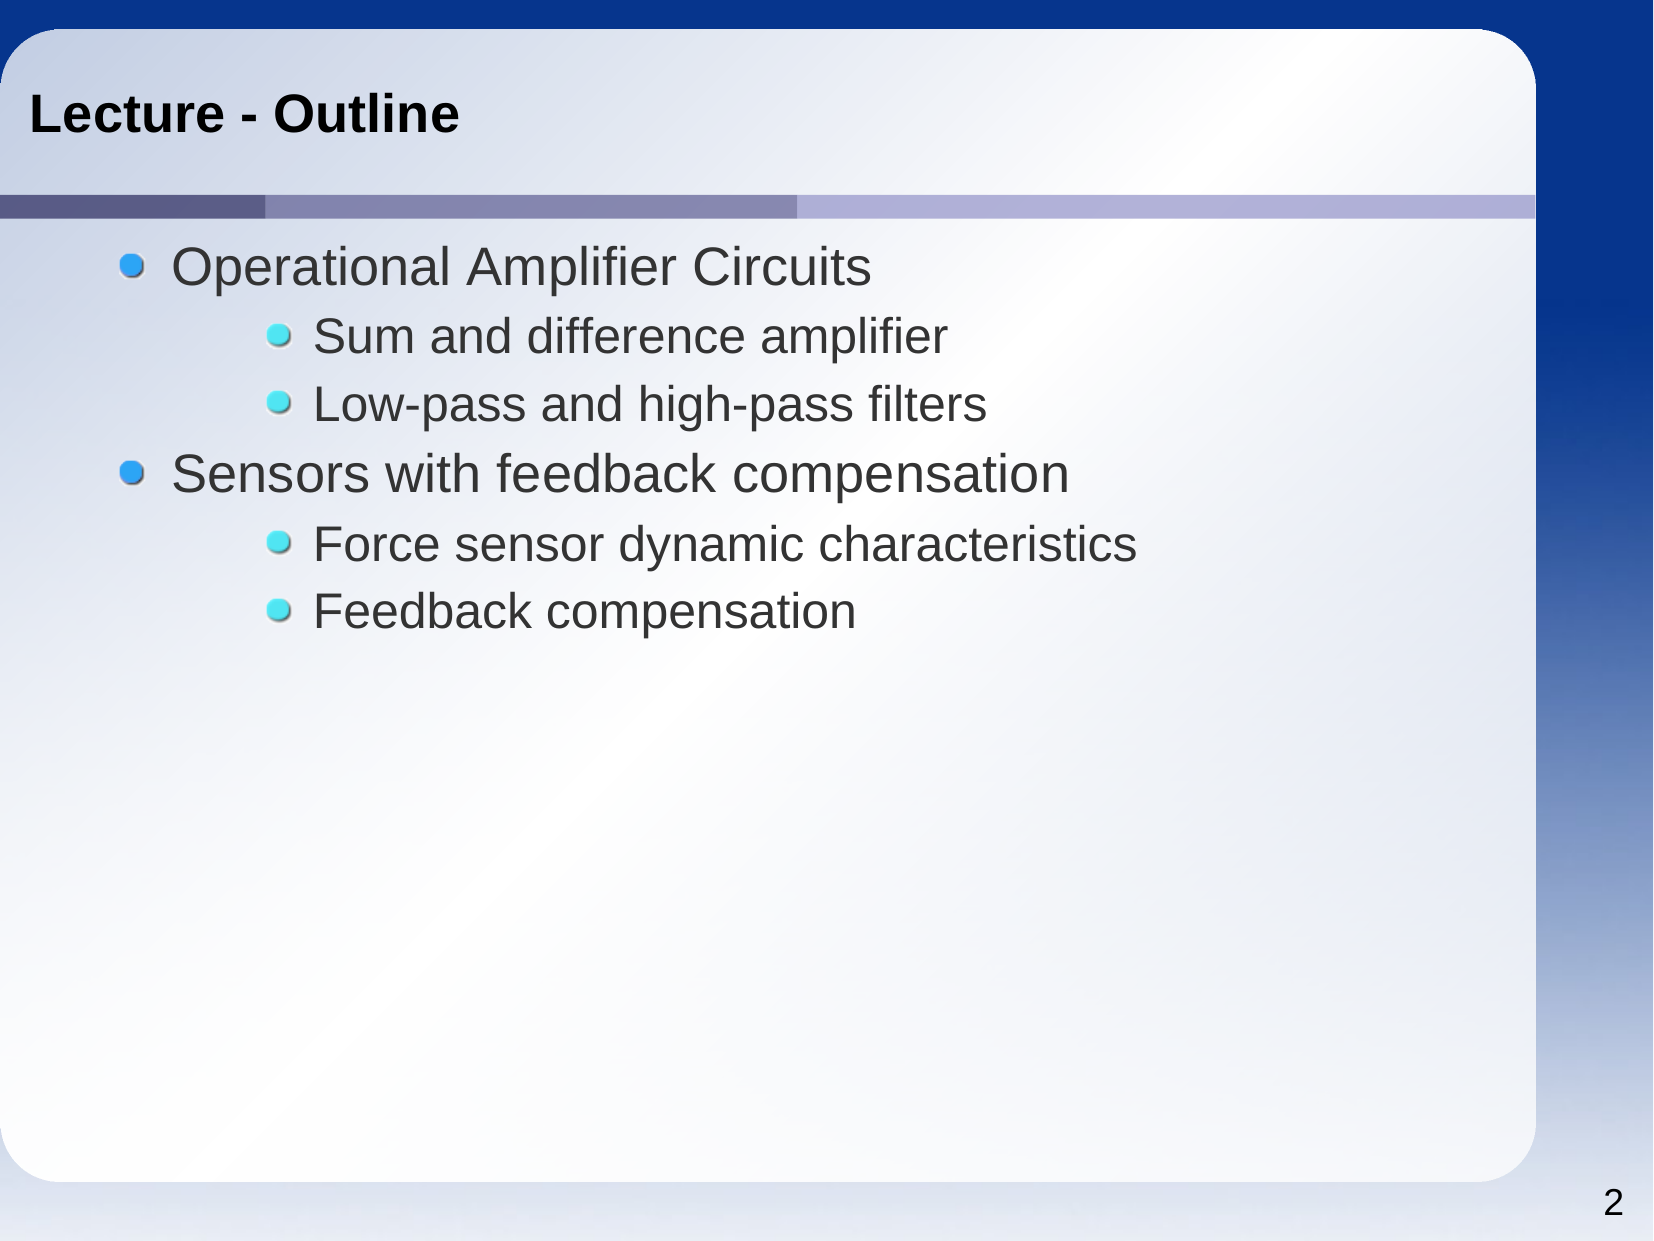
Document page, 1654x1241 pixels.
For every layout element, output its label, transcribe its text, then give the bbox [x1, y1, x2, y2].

list Operational Amplifier Circuits Sum and difference amplifier Low-pass and high-pass filters Sensors with feedback compensation Force sensor dynamic characteristics Feedback compensation [29, 236, 1506, 1152]
picture [0, 0, 1654, 1241]
title Lecture - Outline [29, 49, 1506, 178]
